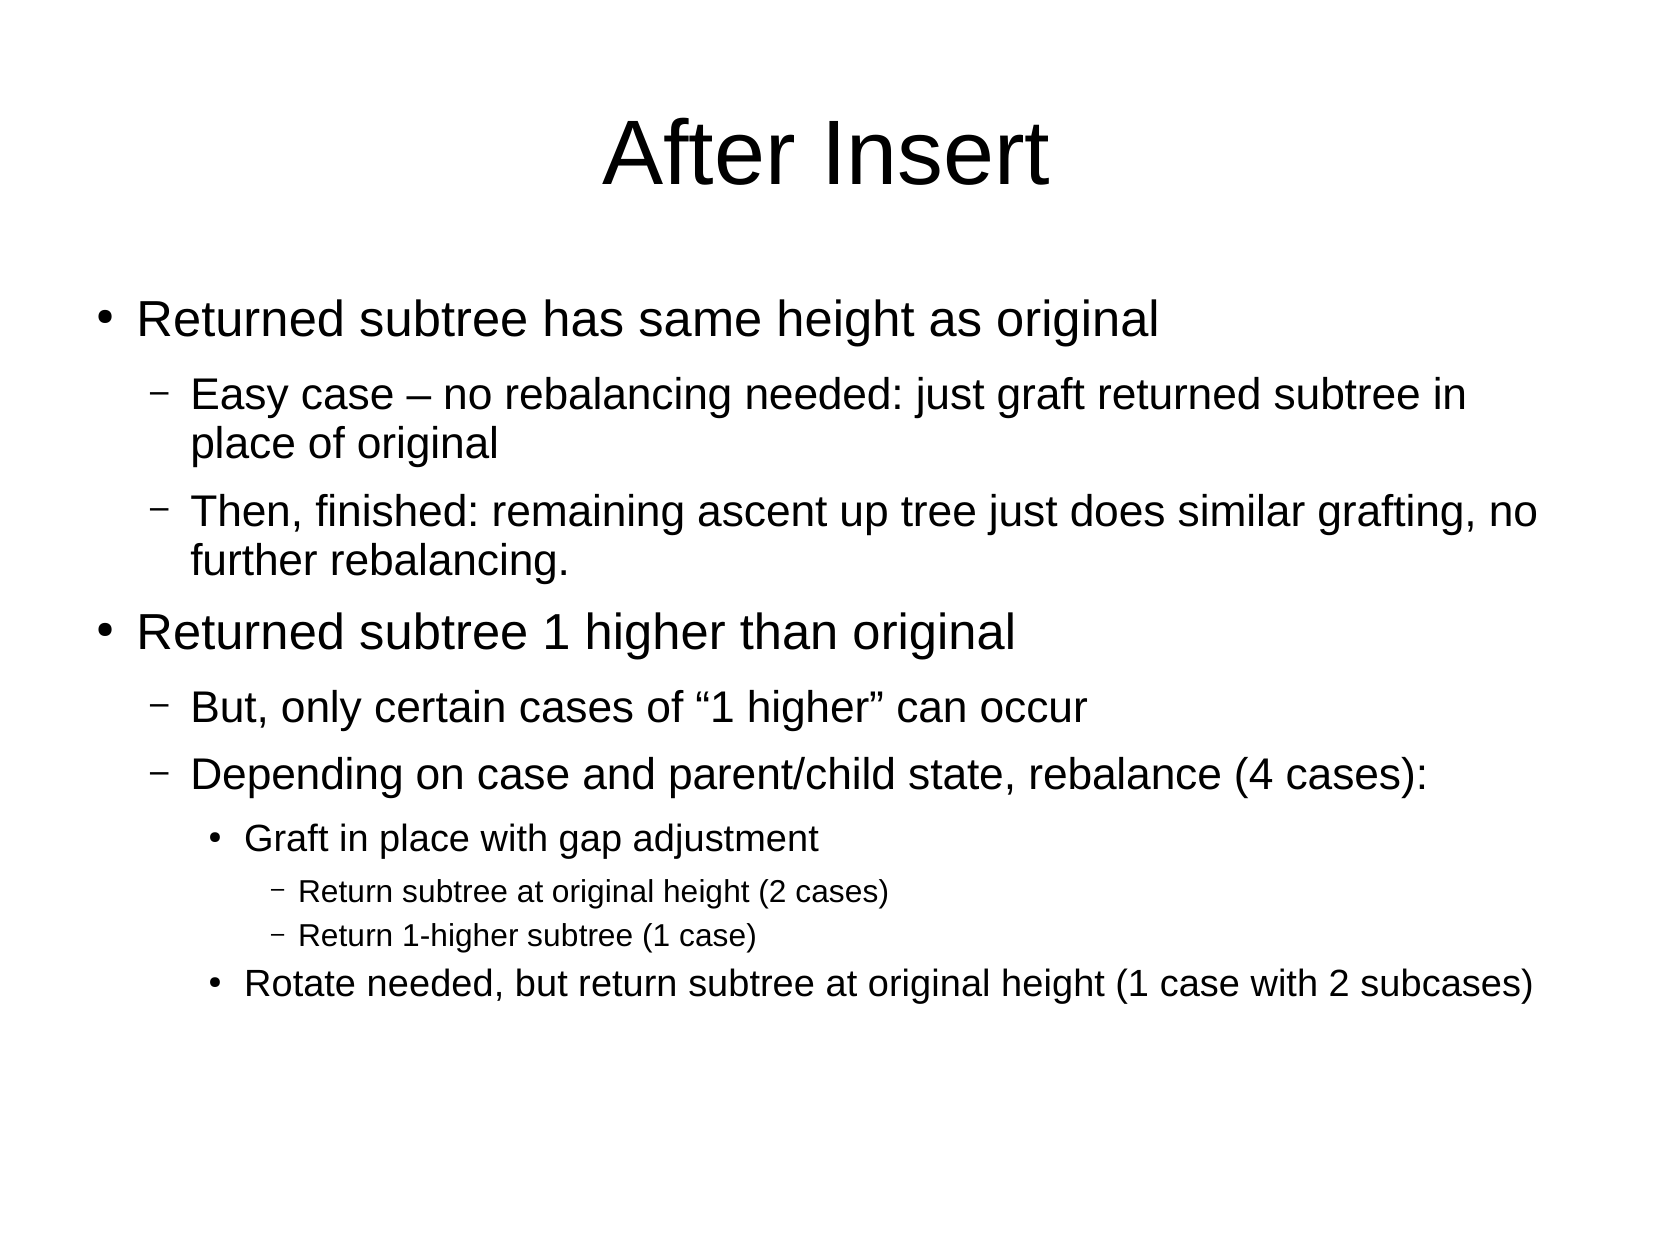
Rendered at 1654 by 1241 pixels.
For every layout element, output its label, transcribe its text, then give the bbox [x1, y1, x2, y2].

title After Insert [82, 49, 1571, 257]
list Returned subtree has same height as original Easy case – no rebalancing needed: just graft returned subtree in place of original Then, finished: remaining ascent up tree just does similar grafting, no further rebalancing. Returned subtree 1 higher than original But, only certain cases of “1 higher” can occur Depending on case and parent/child state, rebalance (4 cases): Graft in place with gap adjustment Return subtree at original height (2 cases) Return 1-higher subtree (1 case) Rotate needed, but return subtree at original height (1 case with 2 subcases) [82, 290, 1571, 1010]
